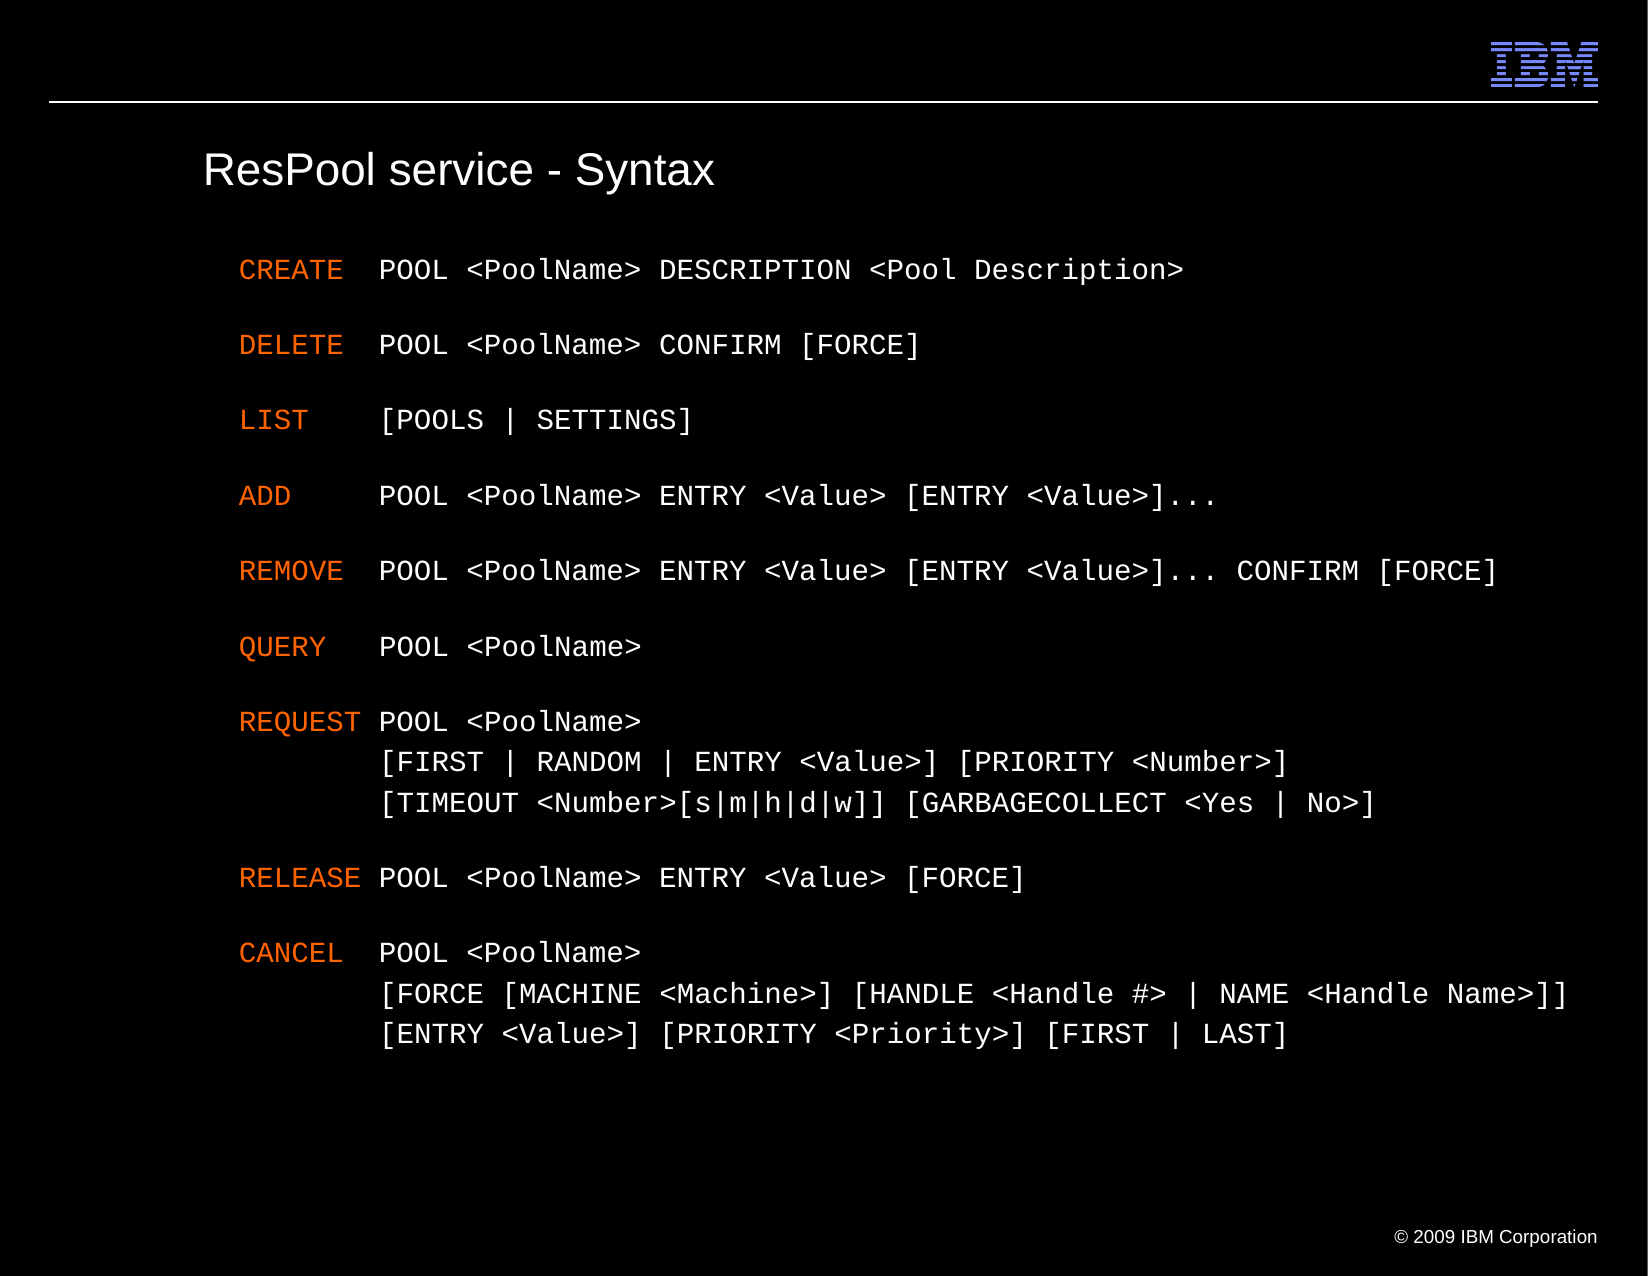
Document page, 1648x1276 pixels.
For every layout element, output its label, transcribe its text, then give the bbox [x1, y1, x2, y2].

picture [1491, 42, 1598, 87]
text_box CREATE POOL <PoolName> DESCRIPTION <Pool Description> DELETE POOL <PoolName> CONFIRM [FORCE] LIST [POOLS | SETTINGS] ADD POOL <PoolName> ENTRY <Value> [ENTRY <Value>]... REMOVE POOL <PoolName> ENTRY <Value> [ENTRY <Value>]... CONFIRM [FORCE] QUERY POOL <PoolName> REQUEST POOL <PoolName> [FIRST | RANDOM | ENTRY <Value>] [PRIORITY <Number>] [TIMEOUT <Number>[s|m|h|d|w]] [GARBAGECOLLECT <Yes | No>] RELEASE POOL <PoolName> ENTRY <Value> [FORCE] CANCEL POOL <PoolName> [FORCE [MACHINE <Machine>] [HANDLE <Handle #> | NAME <Handle Name>]] [ENTRY <Value>] [PRIORITY <Priority>] [FIRST | LAST] [239, 250, 1648, 1050]
title ResPool service - Syntax [186, 137, 1648, 231]
